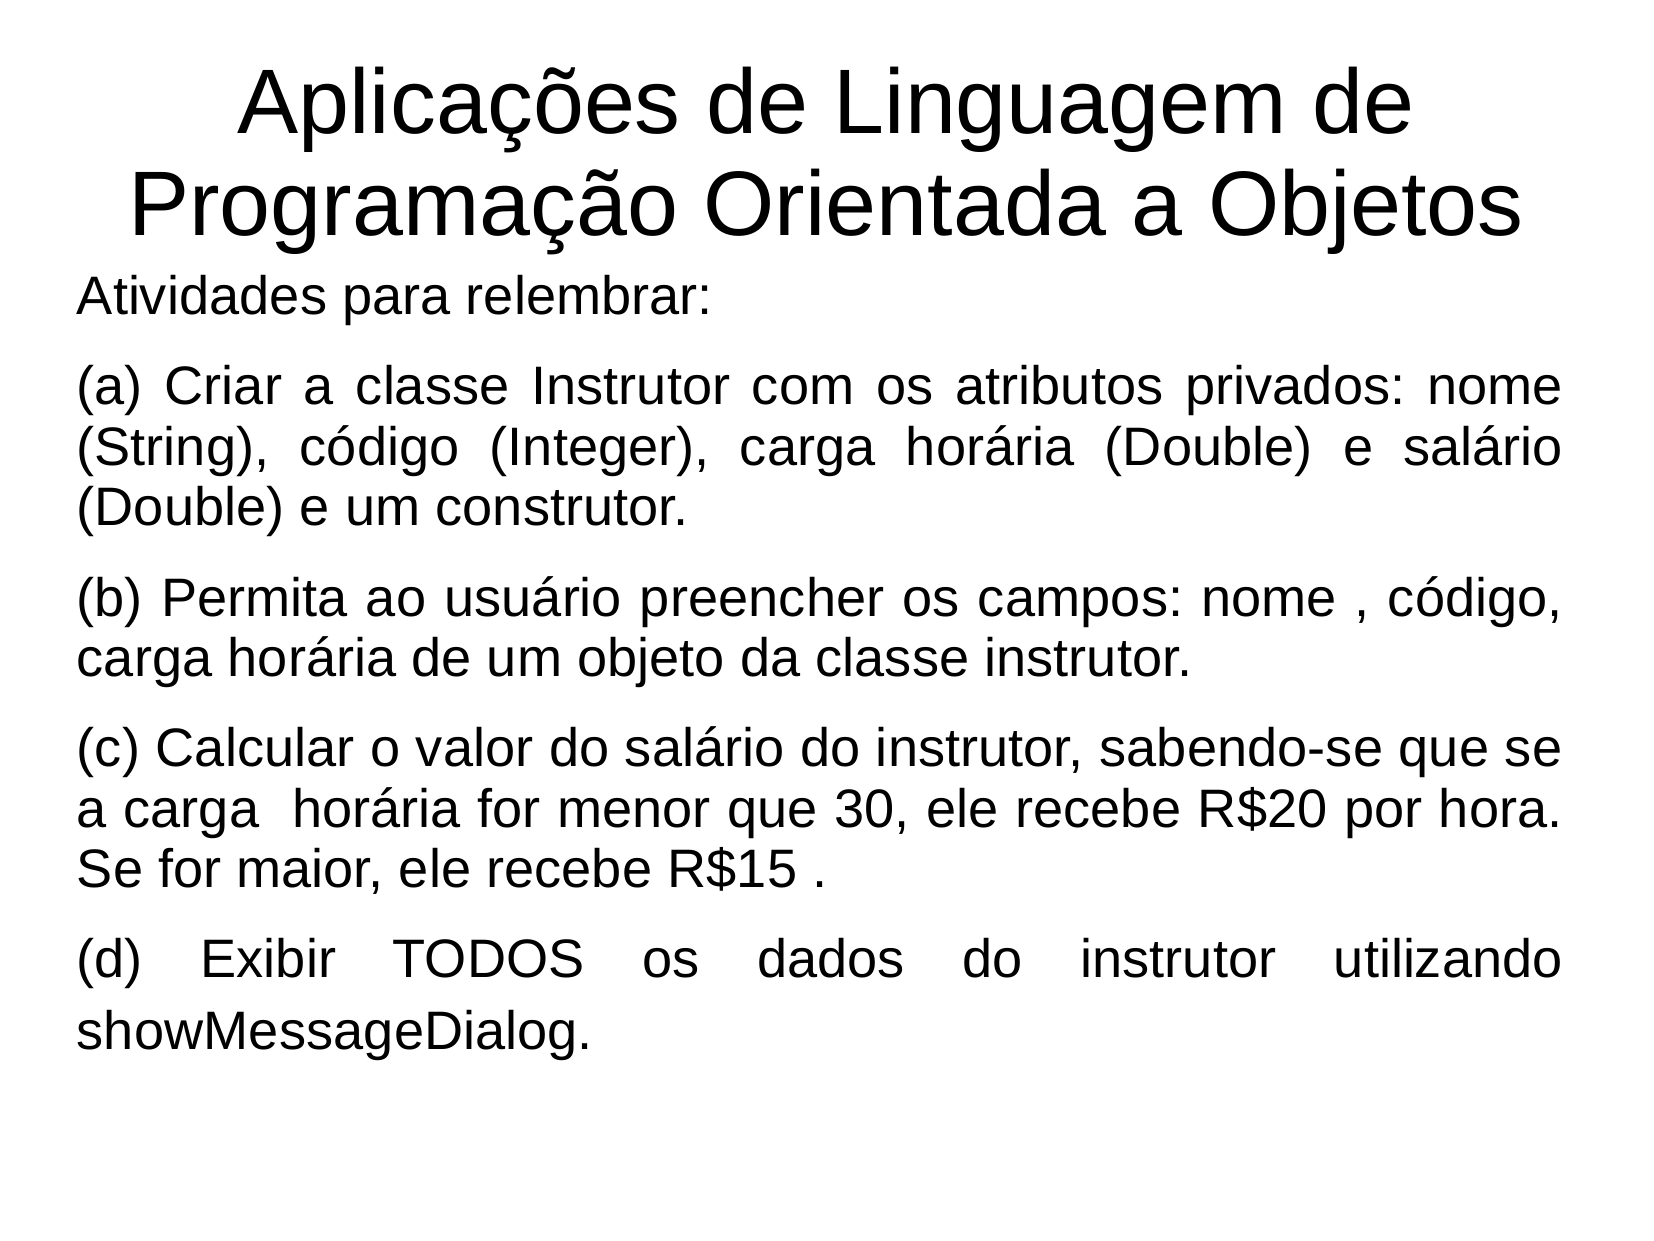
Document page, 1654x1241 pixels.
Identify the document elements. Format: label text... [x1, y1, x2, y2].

title Aplicações de Linguagem de Programação Orientada a Objetos [82, 49, 1571, 257]
list Atividades para relembrar: (a) Criar a classe Instrutor com os atributos privados: nome (String), código (Integer), carga horária (Double) e salário (Double) e um construtor. (b) Permita ao usuário preencher os campos: nome , código, carga horária de um objeto da classe instrutor. (c) Calcular o valor do salário do instrutor, sabendo-se que se a carga horária for menor que 30, ele recebe R$20 por hora. Se for maior, ele recebe R$15 . (d) Exibir TODOS os dados do instrutor utilizando showMessageDialog. [76, 265, 1566, 1241]
